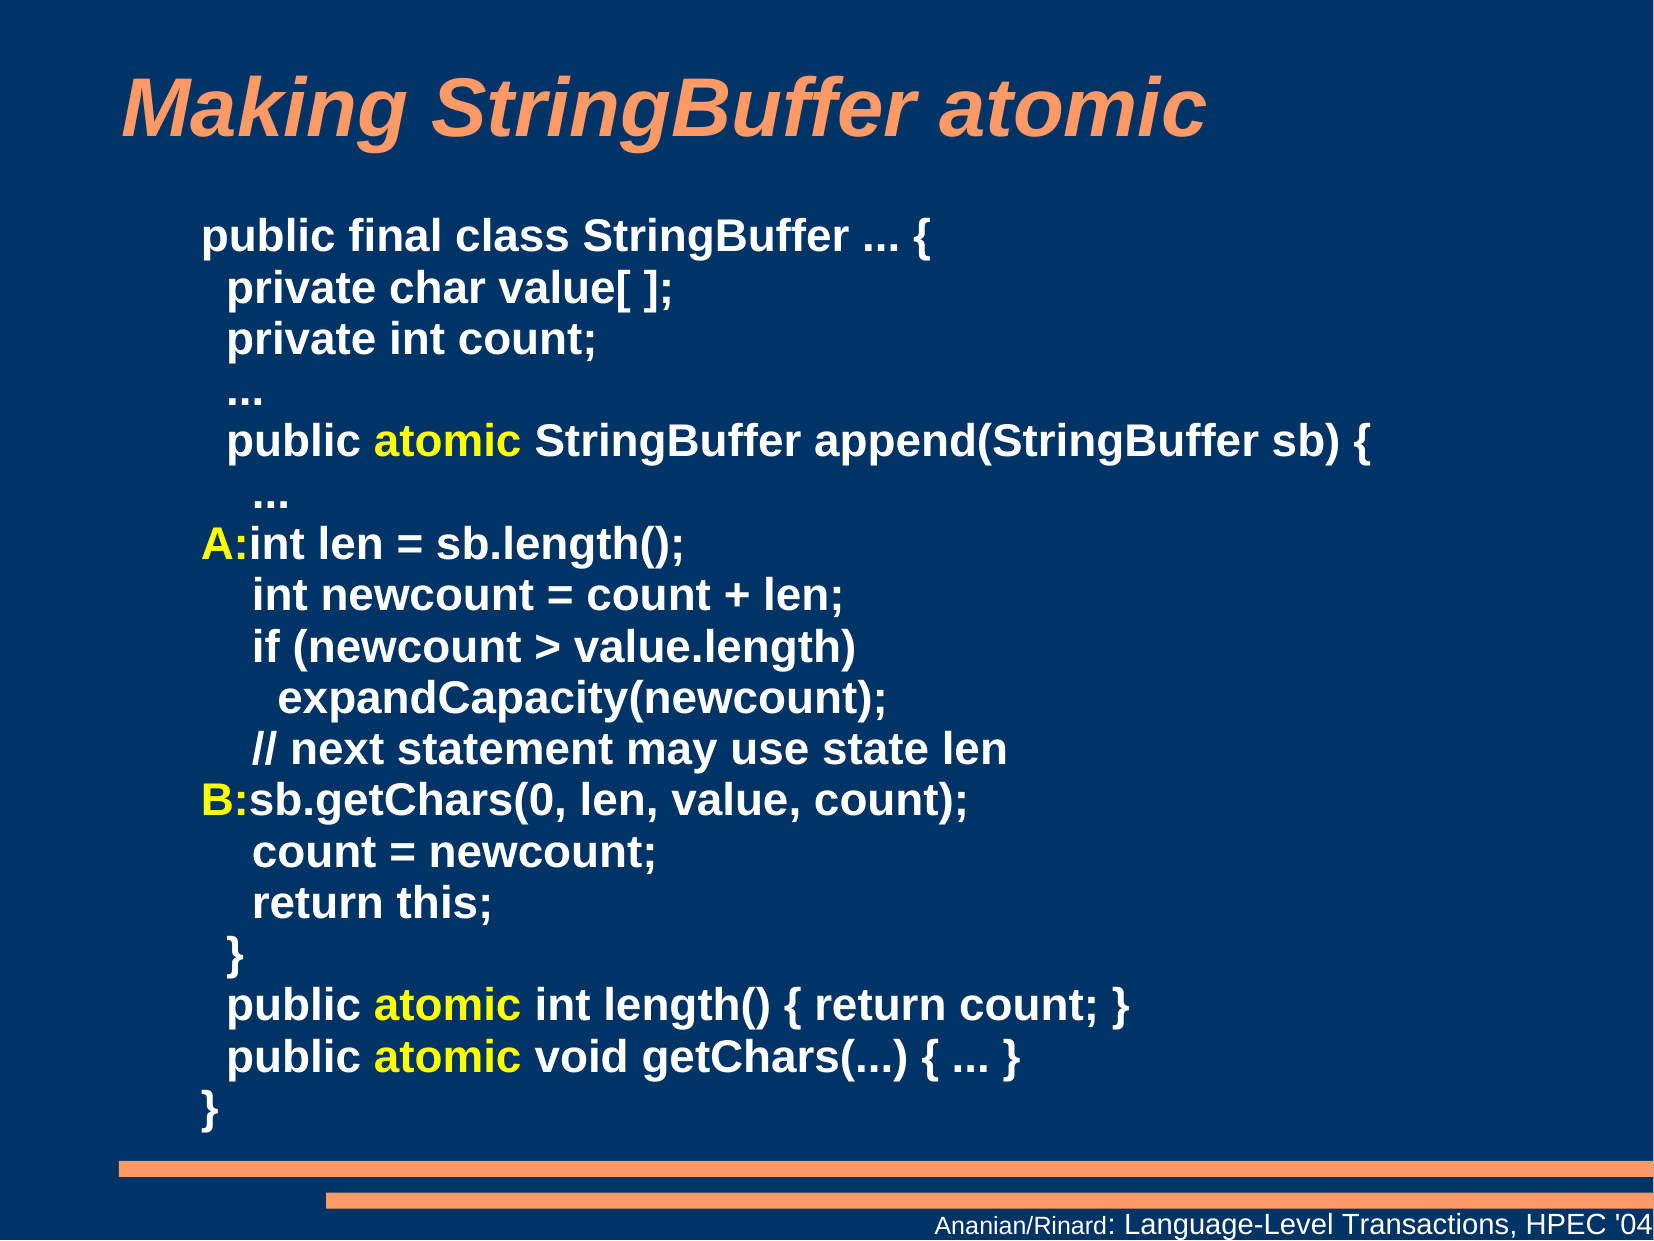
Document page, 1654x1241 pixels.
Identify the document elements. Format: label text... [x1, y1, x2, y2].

title Making StringBuffer atomic [121, 46, 1534, 170]
text_box public final class StringBuffer ... { private char value[ ]; private int count; ... public atomic StringBuffer append(StringBuffer sb) { ... A:int len = sb.length(); int newcount = count + len; if (newcount > value.length) expandCapacity(newcount); // next statement may use state len B:sb.getChars(0, len, value, count); count = newcount; return this; } public atomic int length() { return count; } public atomic void getChars(...) { ... } } [200, 210, 1525, 1134]
